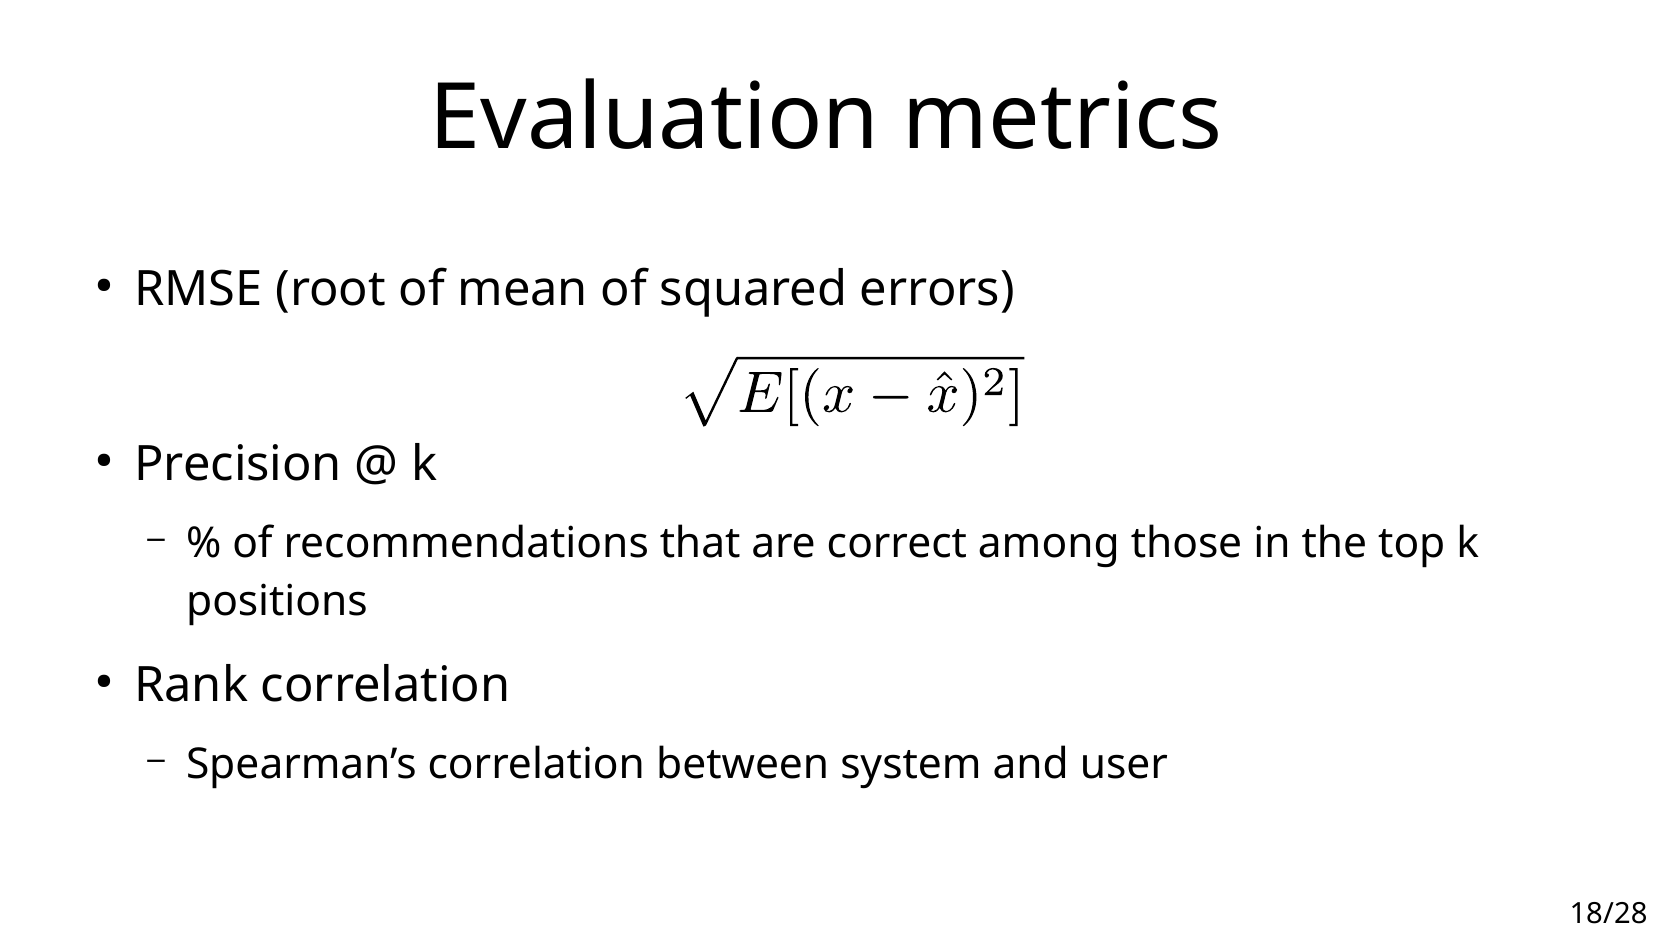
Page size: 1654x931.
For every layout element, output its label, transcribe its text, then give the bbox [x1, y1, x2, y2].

text_box [678, 356, 1025, 427]
list RMSE (root of mean of squared errors) Precision @ k % of recommendations that are correct among those in the top k positions Rank correlation Spearman’s correlation between system and user [82, 253, 1571, 793]
title Evaluation metrics [82, 1, 1571, 226]
